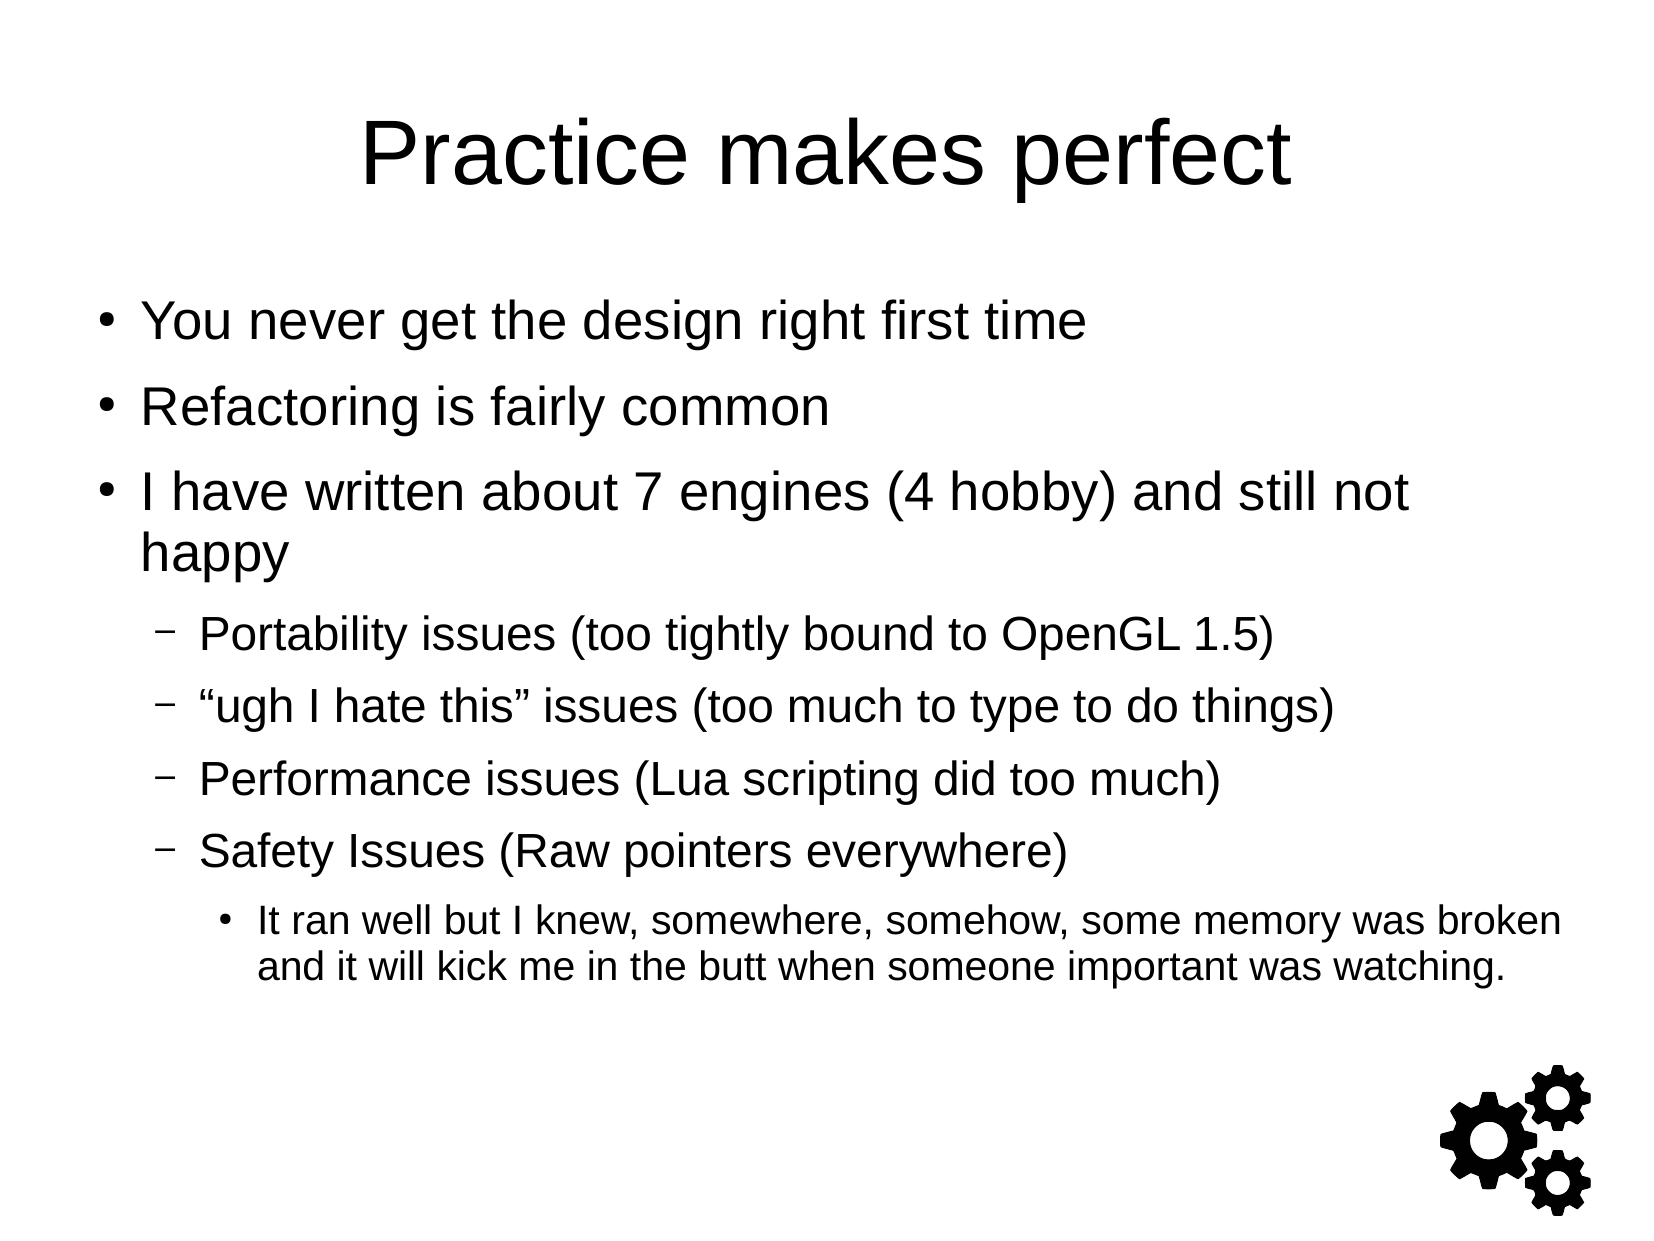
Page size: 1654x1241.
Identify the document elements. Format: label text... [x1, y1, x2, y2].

picture [1440, 1065, 1591, 1216]
title Practice makes perfect [82, 49, 1571, 257]
list You never get the design right first time Refactoring is fairly common I have written about 7 engines (4 hobby) and still not happy Portability issues (too tightly bound to OpenGL 1.5) “ugh I hate this” issues (too much to type to do things) Performance issues (Lua scripting did too much) Safety Issues (Raw pointers everywhere) It ran well but I knew, somewhere, somehow, some memory was broken and it will kick me in the butt when someone important was watching. [82, 290, 1571, 1010]
